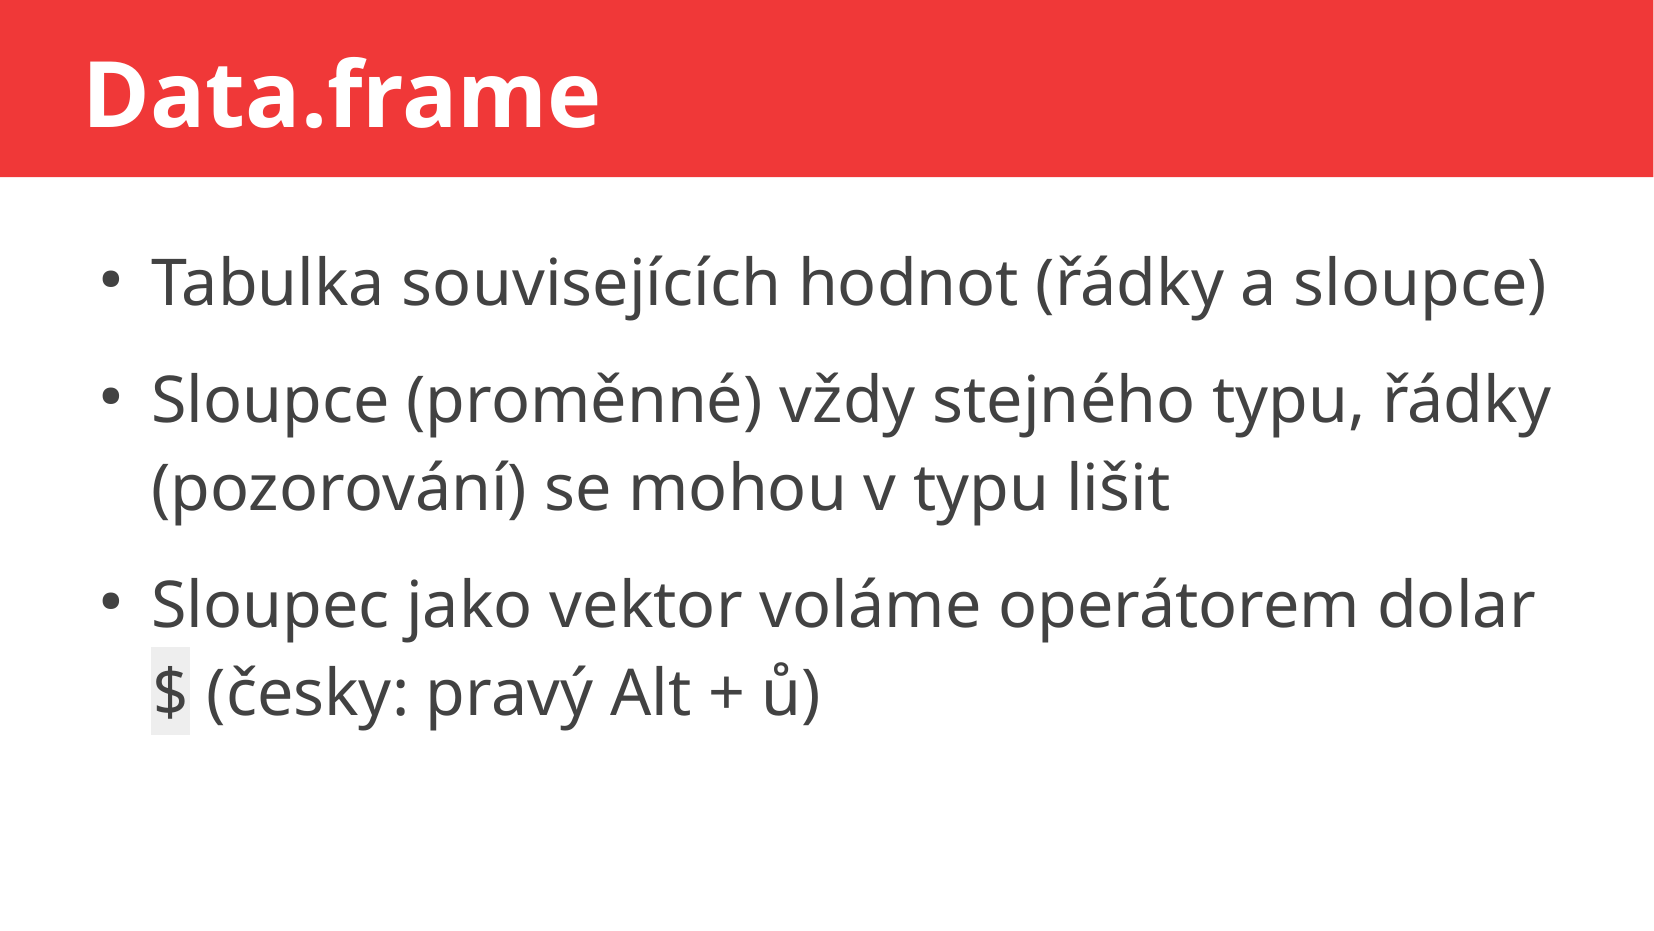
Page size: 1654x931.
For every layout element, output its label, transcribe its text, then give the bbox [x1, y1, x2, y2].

list Tabulka souvisejících hodnot (řádky a sloupce) Sloupce (proměnné) vždy stejného typu, řádky (pozorování) se mohou v typu lišit Sloupec jako vektor voláme operátorem dolar $ (česky: pravý Alt + ů) [82, 236, 1563, 810]
title Data.frame [82, 14, 1571, 171]
